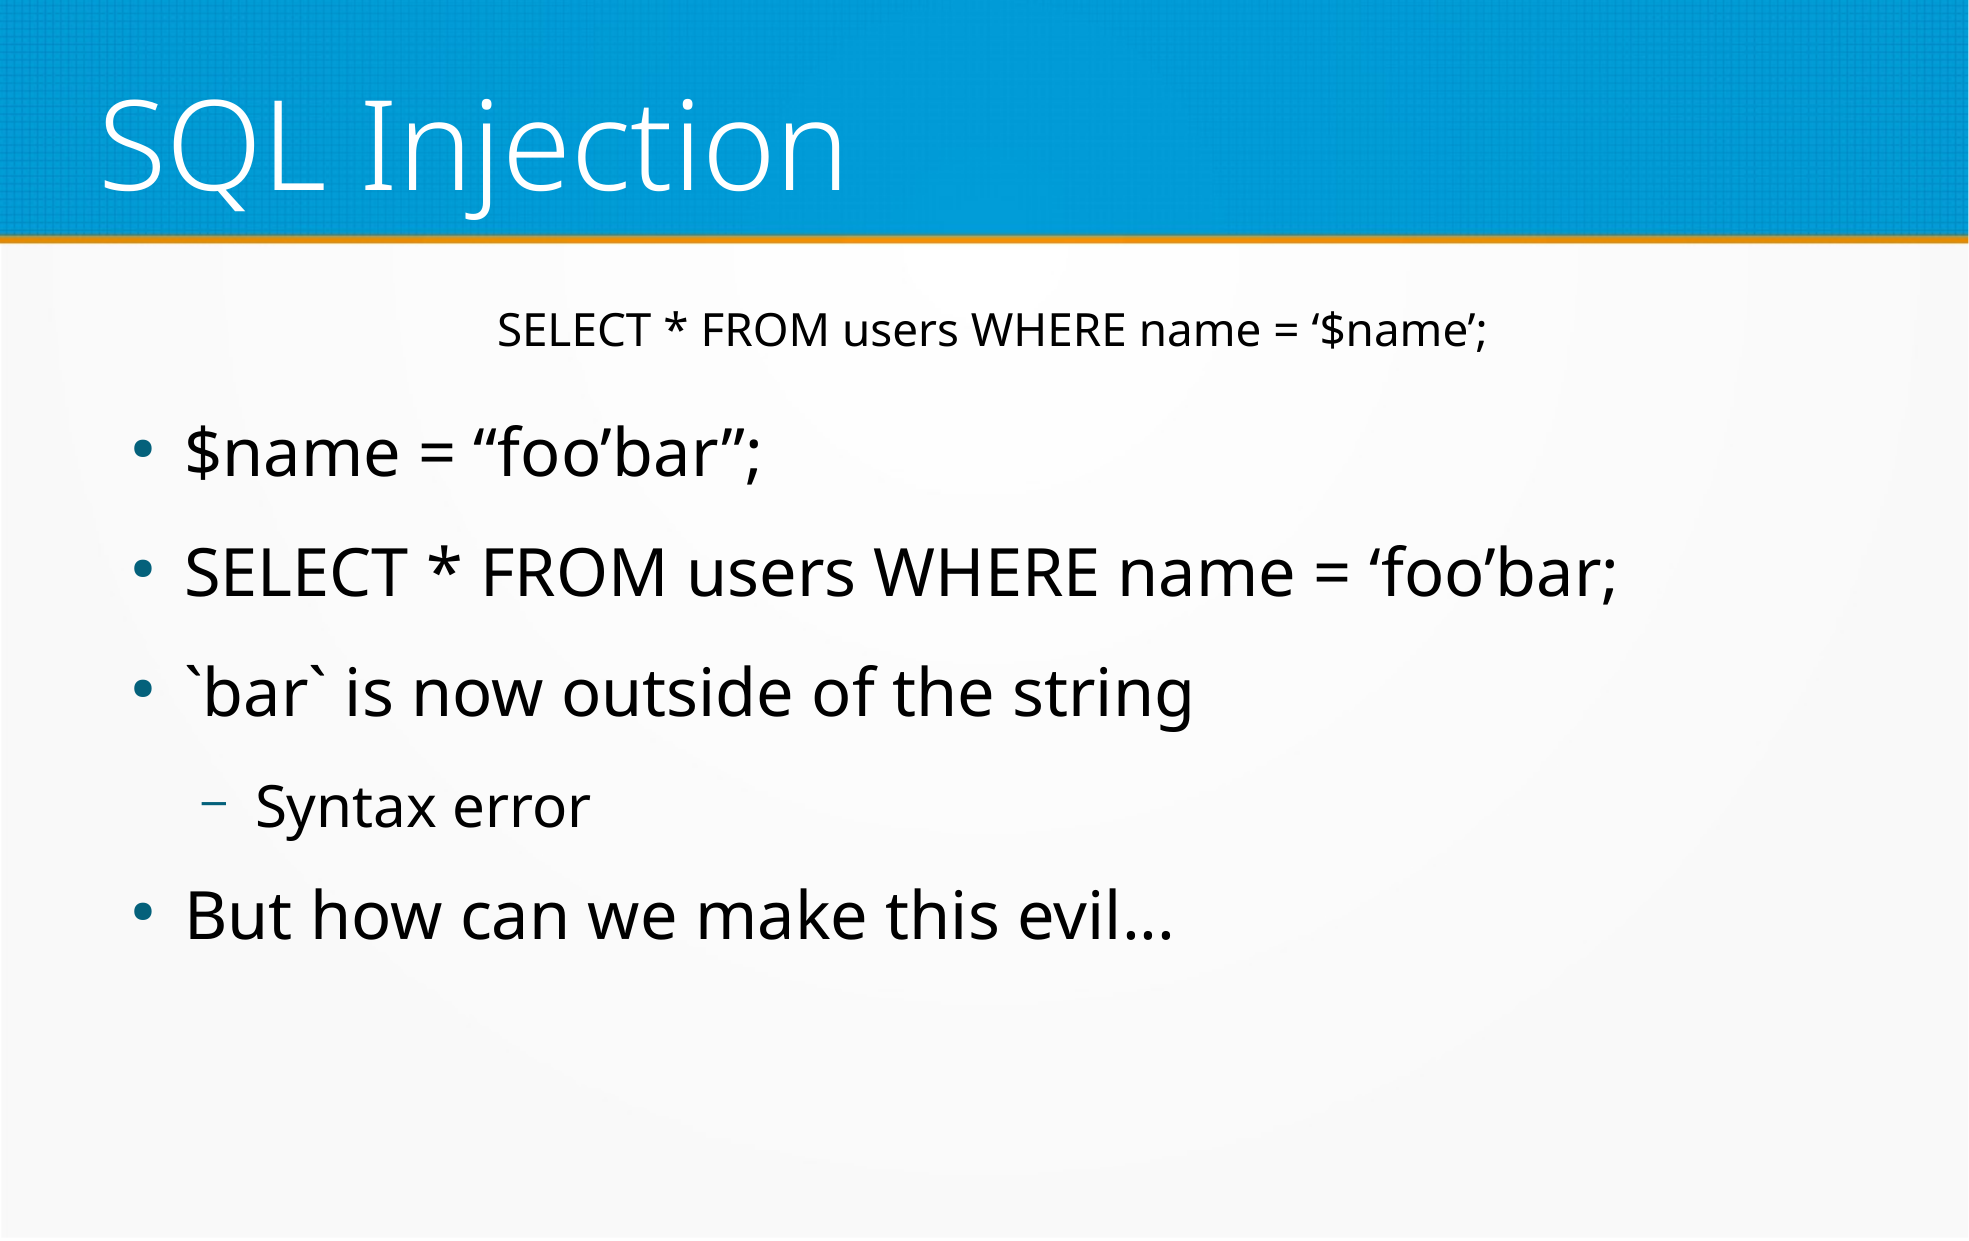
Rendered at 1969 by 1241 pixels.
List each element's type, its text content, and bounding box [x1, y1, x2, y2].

title SQL Injection [98, 19, 1870, 227]
list $name = “foo’bar”; SELECT * FROM users WHERE name = ‘foo’bar; `bar` is now outside of the string Syntax error But how can we make this evil... [113, 405, 1876, 1081]
picture [0, 233, 1969, 1241]
text_box SELECT * FROM users WHERE name = ‘$name’; [75, 293, 1876, 363]
